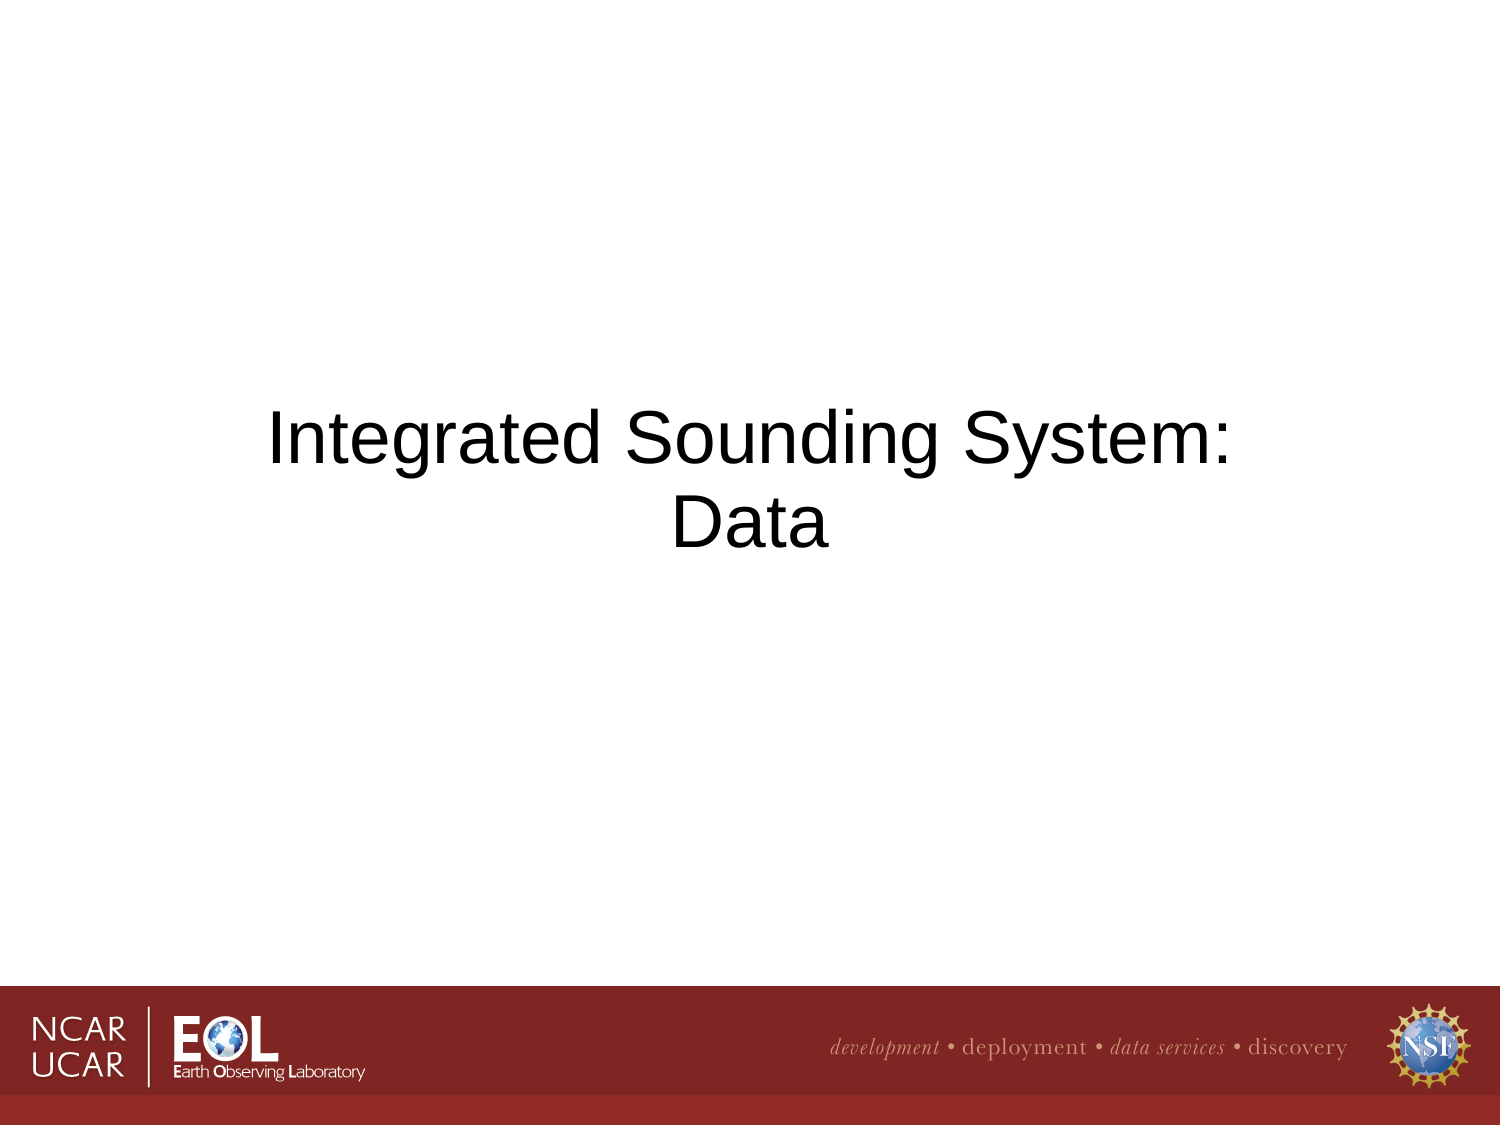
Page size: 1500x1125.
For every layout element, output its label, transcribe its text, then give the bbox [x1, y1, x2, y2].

subtitle Integrated Sounding System: Data [75, 45, 1425, 915]
picture [0, 986, 1500, 1125]
